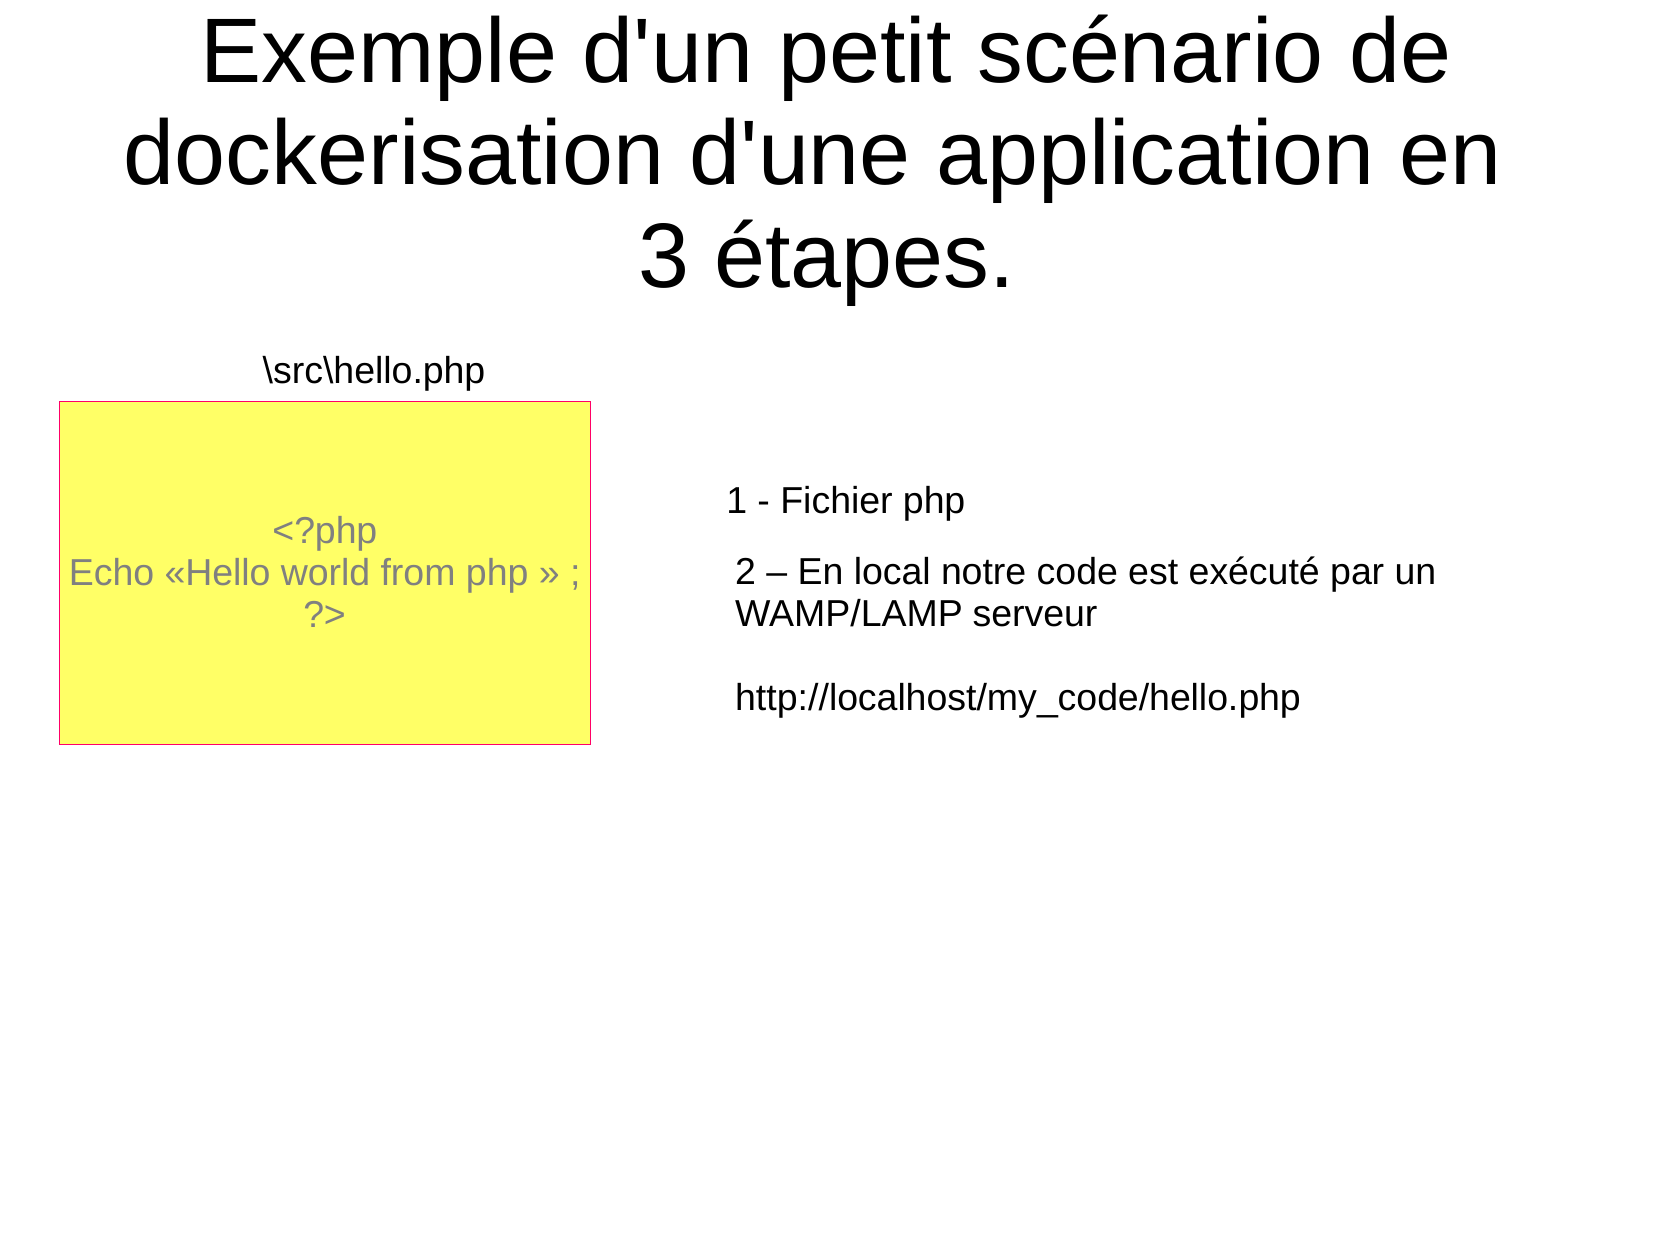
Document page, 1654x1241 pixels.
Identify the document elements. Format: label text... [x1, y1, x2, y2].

text_box <?php Echo «Hello world from php » ; ?> [59, 401, 591, 745]
title Exemple d'un petit scénario de dockerisation d'une application en 3 étapes. [82, 0, 1571, 307]
text_box \src\hello.php [248, 342, 501, 400]
text_box 2 – En local notre code est exécuté par un WAMP/LAMP serveur http://localhost/my_code/hello.php [720, 543, 1607, 769]
text_box 1 - Fichier php [711, 472, 981, 530]
